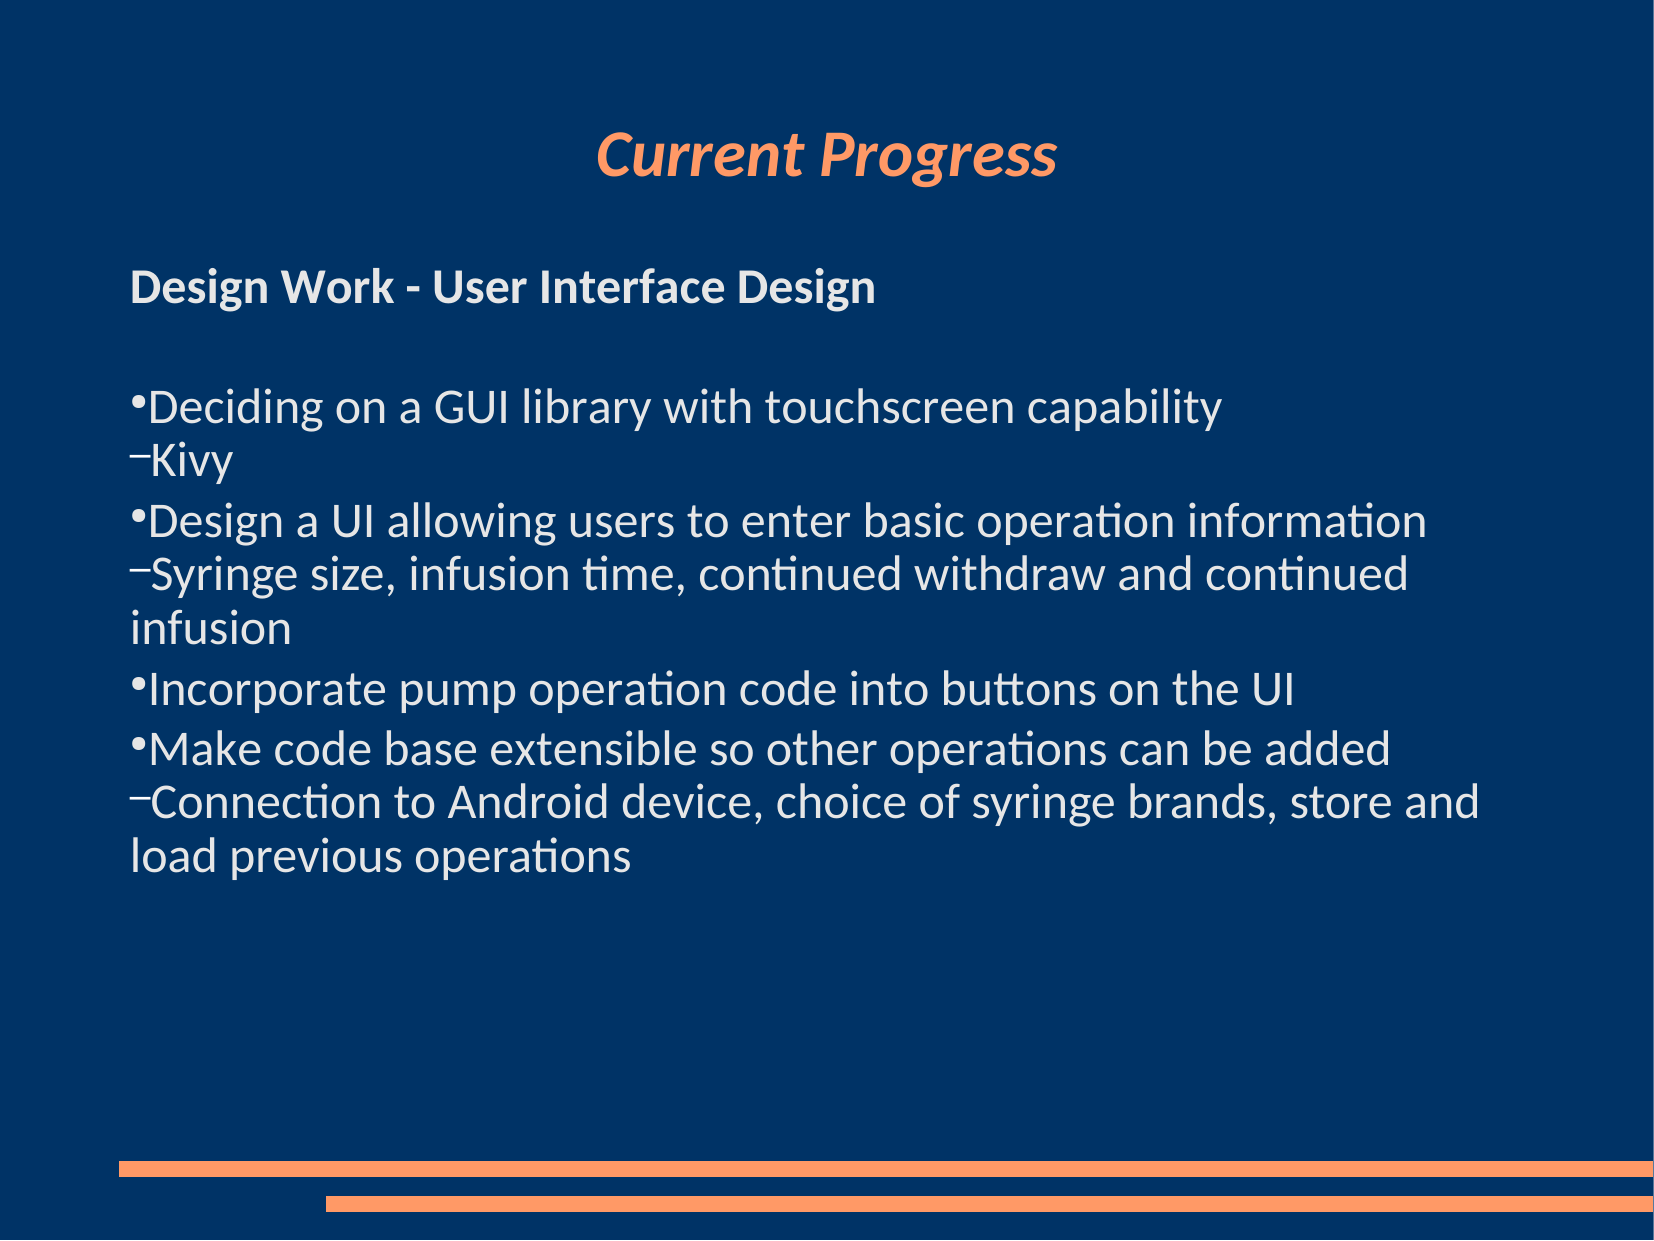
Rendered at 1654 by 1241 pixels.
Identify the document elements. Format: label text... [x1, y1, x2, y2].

title Current Progress [121, 46, 1534, 254]
list Design Work - User Interface Design Deciding on a GUI library with touchscreen capability Kivy Design a UI allowing users to enter basic operation information Syringe size, infusion time, continued withdraw and continued infusion Incorporate pump operation code into buttons on the UI Make code base extensible so other operations can be added Connection to Android device, choice of syringe brands, store and load previous operations [129, 253, 1570, 1141]
